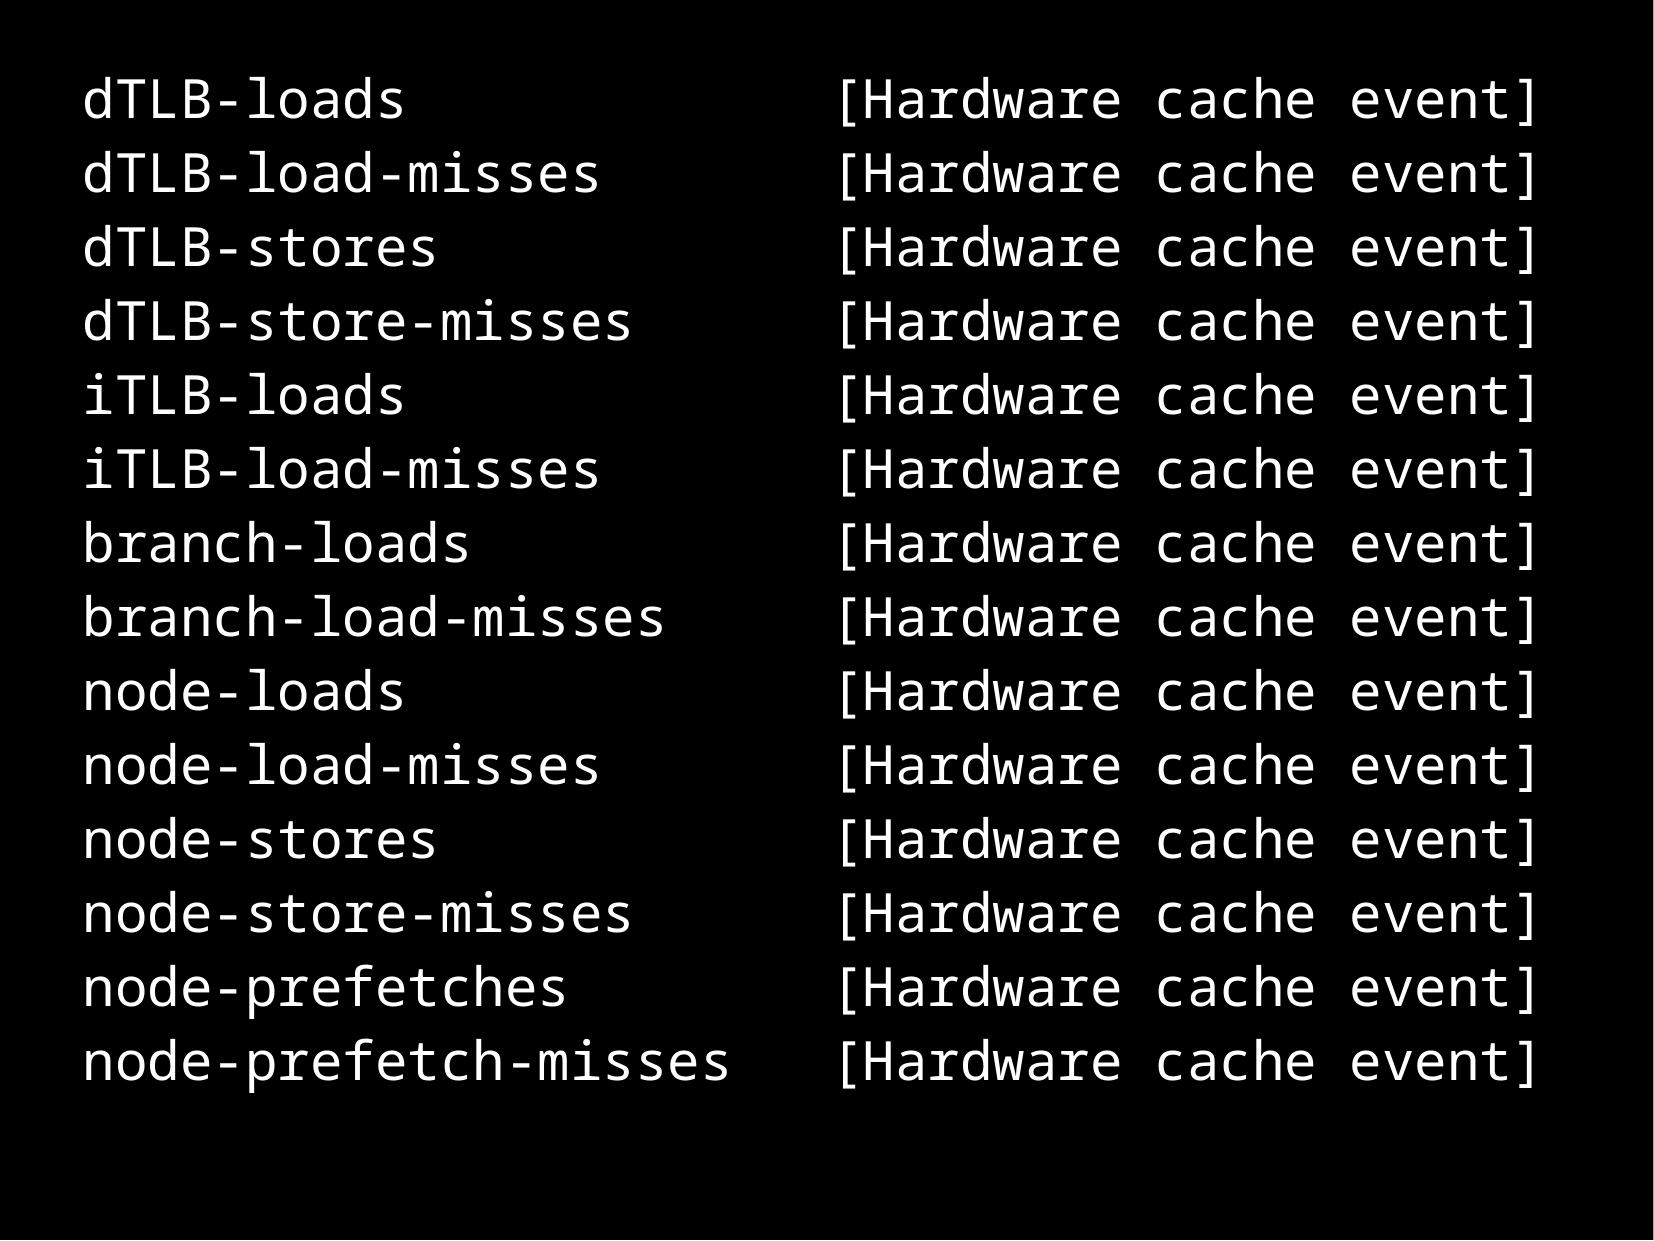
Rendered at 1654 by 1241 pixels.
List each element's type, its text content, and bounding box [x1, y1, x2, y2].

subtitle dTLB-loads [Hardware cache event] dTLB-load-misses [Hardware cache event] dTLB-stores [Hardware cache event] dTLB-store-misses [Hardware cache event] iTLB-loads [Hardware cache event] iTLB-load-misses [Hardware cache event] branch-loads [Hardware cache event] branch-load-misses [Hardware cache event] node-loads [Hardware cache event] node-load-misses [Hardware cache event] node-stores [Hardware cache event] node-store-misses [Hardware cache event] node-prefetches [Hardware cache event] node-prefetch-misses [Hardware cache event] [82, 49, 1571, 1109]
